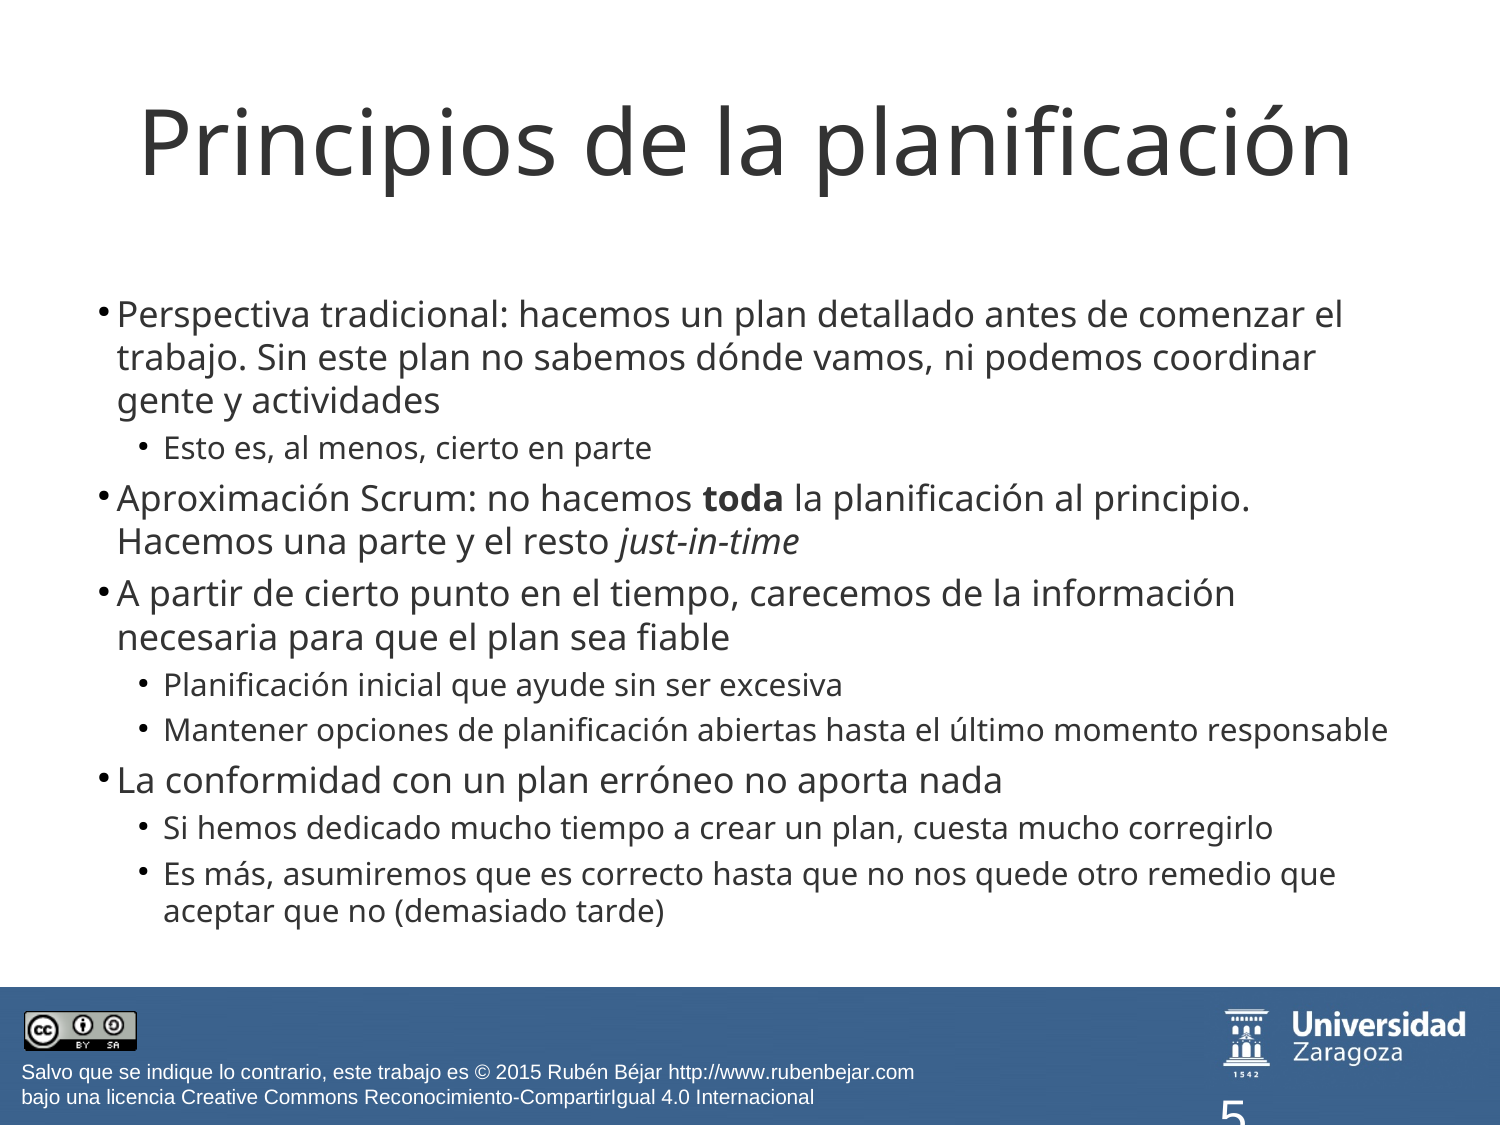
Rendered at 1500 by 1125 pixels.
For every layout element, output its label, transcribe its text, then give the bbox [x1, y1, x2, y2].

picture [0, 987, 1500, 1125]
list Perspectiva tradicional: hacemos un plan detallado antes de comenzar el trabajo. Sin este plan no sabemos dónde vamos, ni podemos coordinar gente y actividades Esto es, al menos, cierto en parte Aproximación Scrum: no hacemos toda la planificación al principio. Hacemos una parte y el resto just-in-time A partir de cierto punto en el tiempo, carecemos de la información necesaria para que el plan sea fiable Planificación inicial que ayude sin ser excesiva Mantener opciones de planificación abiertas hasta el último momento responsable La conformidad con un plan erróneo no aporta nada Si hemos dedicado mucho tiempo a crear un plan, cuesta mucho corregirlo Es más, asumiremos que es correcto hasta que no nos quede otro remedio que aceptar que no (demasiado tarde) [82, 283, 1418, 957]
title Principios de la planificación [74, 21, 1420, 257]
